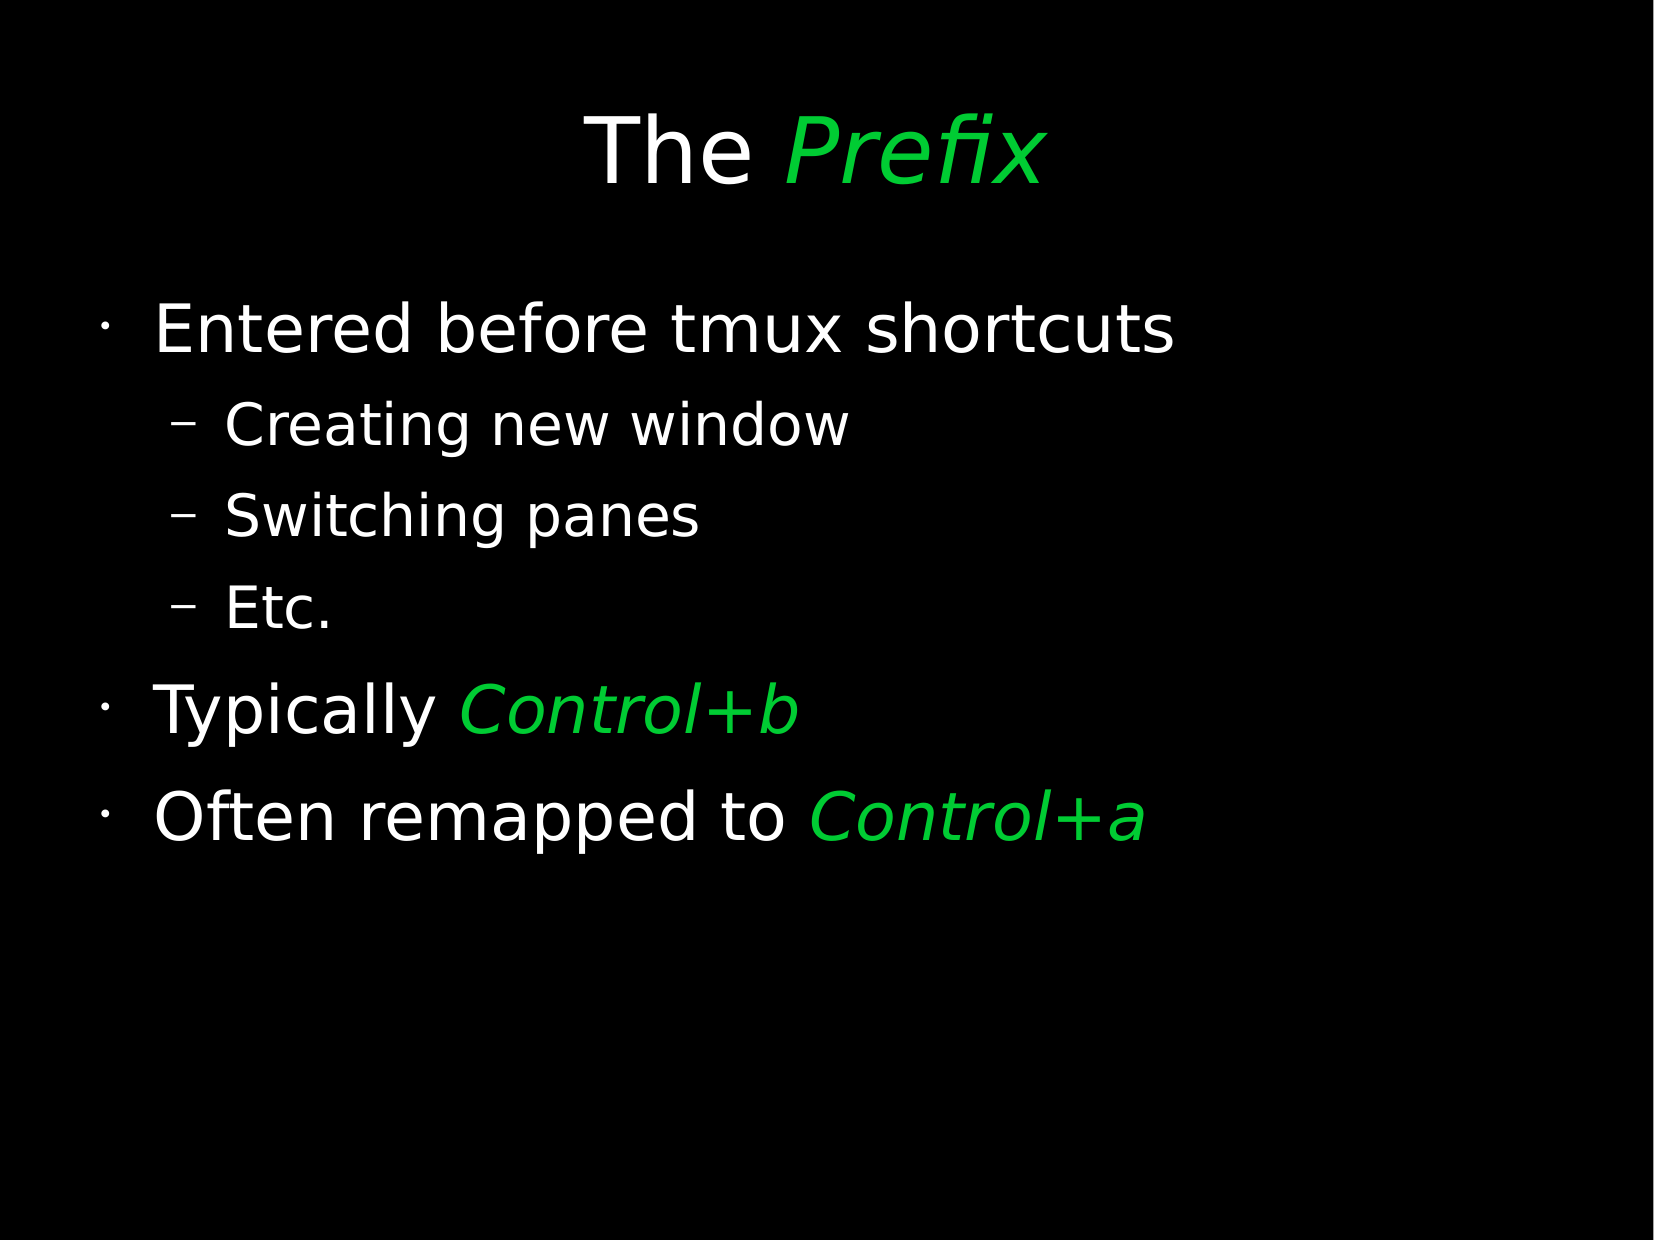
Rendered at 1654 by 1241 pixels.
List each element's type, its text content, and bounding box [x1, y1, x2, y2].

list Entered before tmux shortcuts Creating new window Switching panes Etc. Typically Control+b Often remapped to Control+a [82, 290, 1571, 1010]
title The Prefix [71, 47, 1561, 256]
